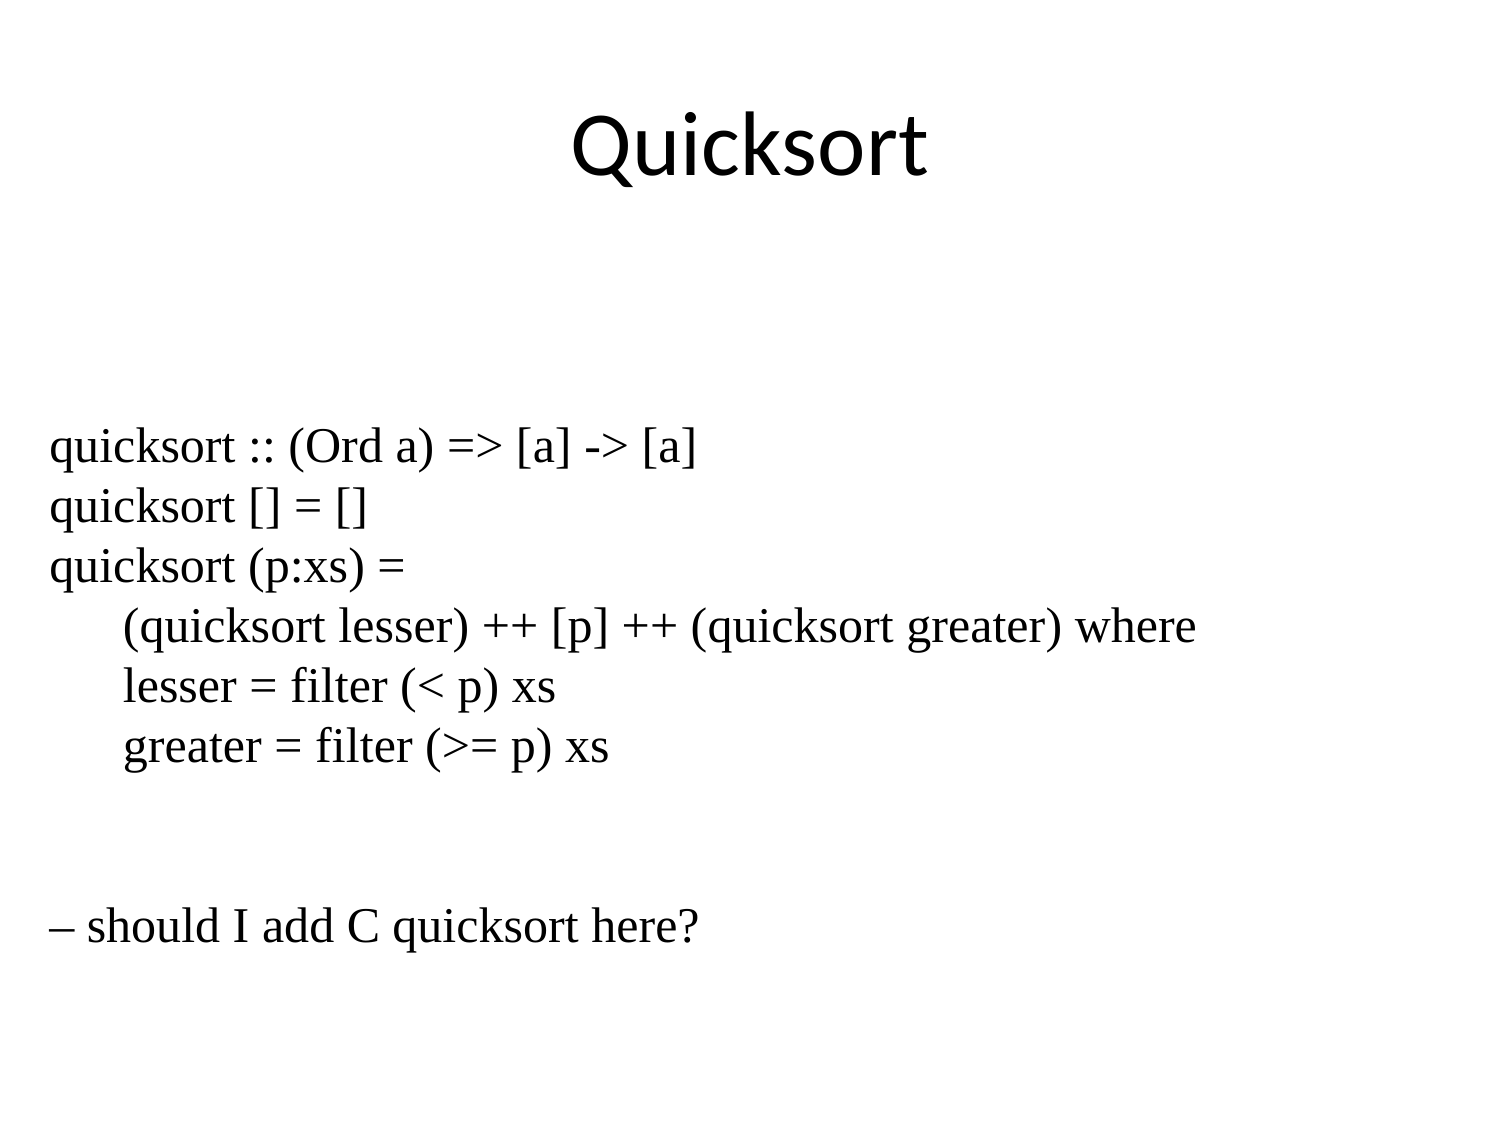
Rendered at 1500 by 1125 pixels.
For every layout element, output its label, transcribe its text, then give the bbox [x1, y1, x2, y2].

text_box Quicksort [75, 45, 1426, 233]
text_box quicksort :: (Ord a) => [a] -> [a] quicksort [] = [] quicksort (p:xs) = (quicksort lesser) ++ [p] ++ (quicksort greater) where lesser = filter (< p) xs greater = filter (>= p) xs – should I add C quicksort here? [34, 299, 1213, 1081]
